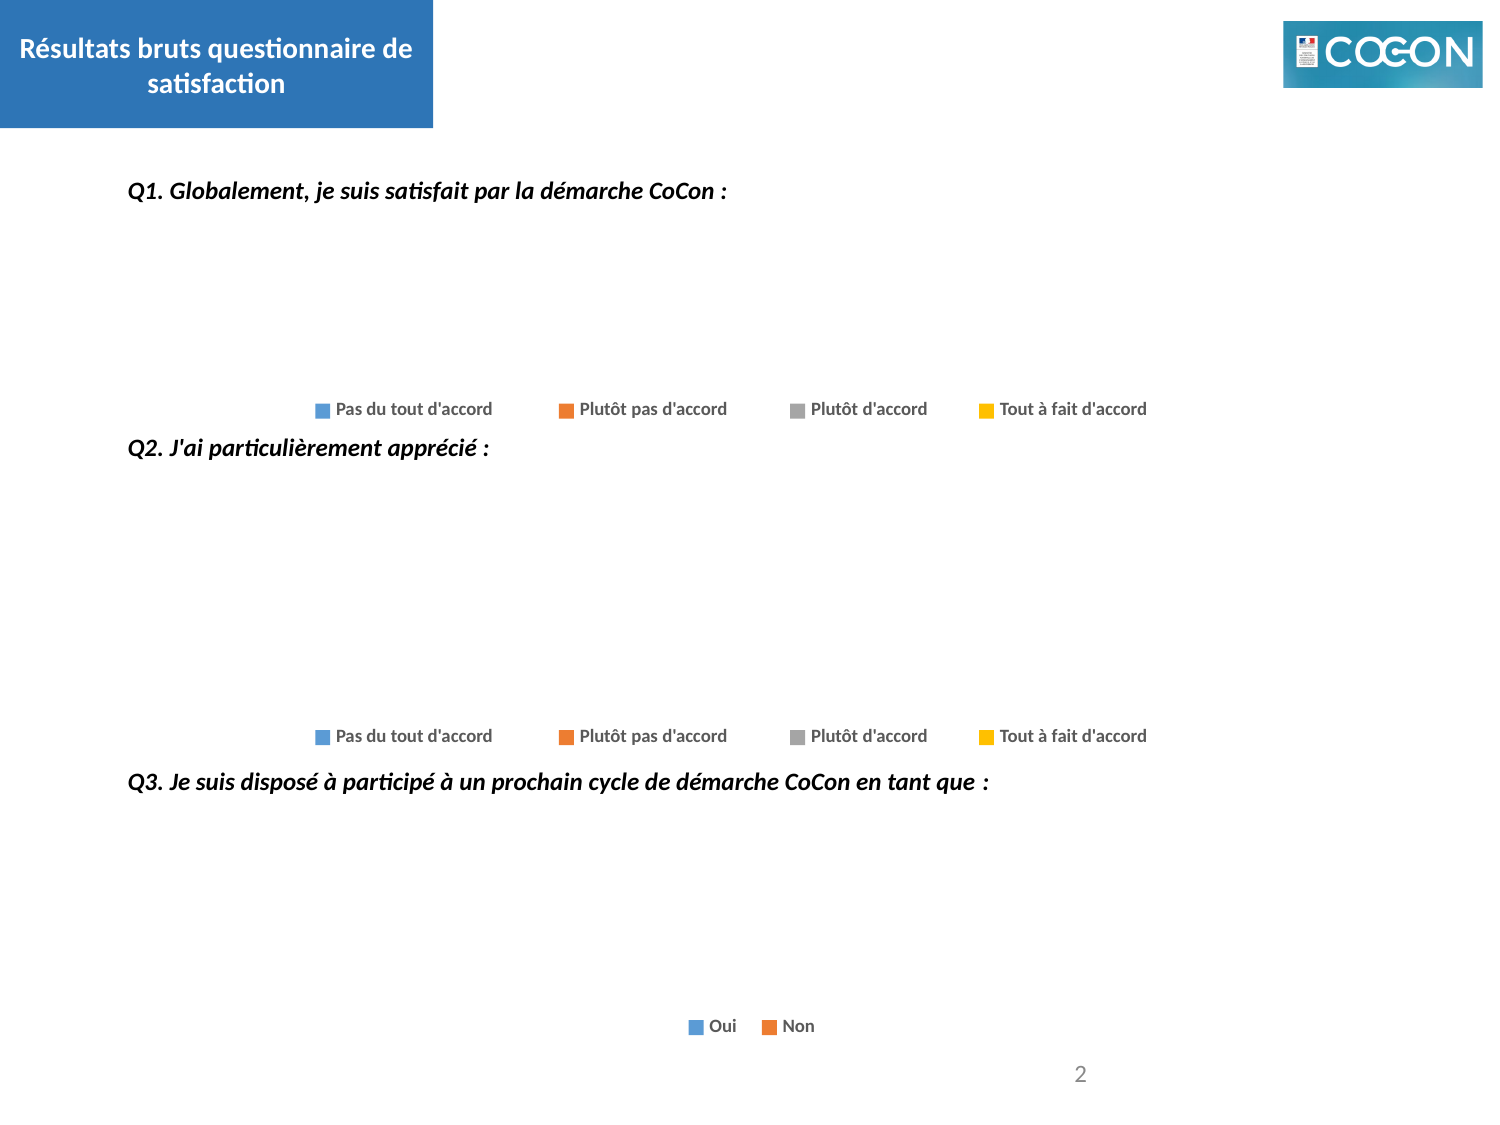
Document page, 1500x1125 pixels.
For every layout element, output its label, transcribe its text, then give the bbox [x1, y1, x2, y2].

text_box Oui [709, 1018, 746, 1049]
text_box [688, 1020, 704, 1036]
text_box Plutôt d'accord [810, 401, 966, 427]
list Q1. Globalement, je suis satisfait par la démarche CoCon : [112, 166, 1407, 246]
text_box Pas du tout d'accord [336, 728, 545, 757]
text_box Non [782, 1018, 826, 1049]
text_box Tout à fait d'accord [999, 728, 1196, 757]
text_box [761, 1020, 777, 1036]
picture [1283, 21, 1483, 88]
text_box [315, 730, 331, 746]
text_box 8 [1059, 1042, 1397, 1103]
text_box [979, 403, 994, 419]
text_box Q2. J'ai particulièrement apprécié : [112, 427, 1407, 507]
text_box Q3. Je suis disposé à participé à un prochain cycle de démarche CoCon en tant que : [112, 757, 1407, 837]
text_box Tout à fait d'accord [999, 401, 1196, 427]
text_box Pas du tout d'accord [336, 401, 545, 427]
text_box Plutôt d'accord [810, 728, 966, 757]
text_box Plutôt pas d'accord [579, 728, 775, 757]
text_box [790, 403, 806, 419]
text_box Résultats bruts questionnaire de satisfaction [0, 0, 434, 129]
text_box Plutôt pas d'accord [579, 401, 775, 427]
text_box [315, 403, 331, 419]
text_box [558, 730, 574, 746]
text_box [558, 403, 574, 419]
text_box [790, 730, 806, 746]
text_box [979, 730, 994, 746]
